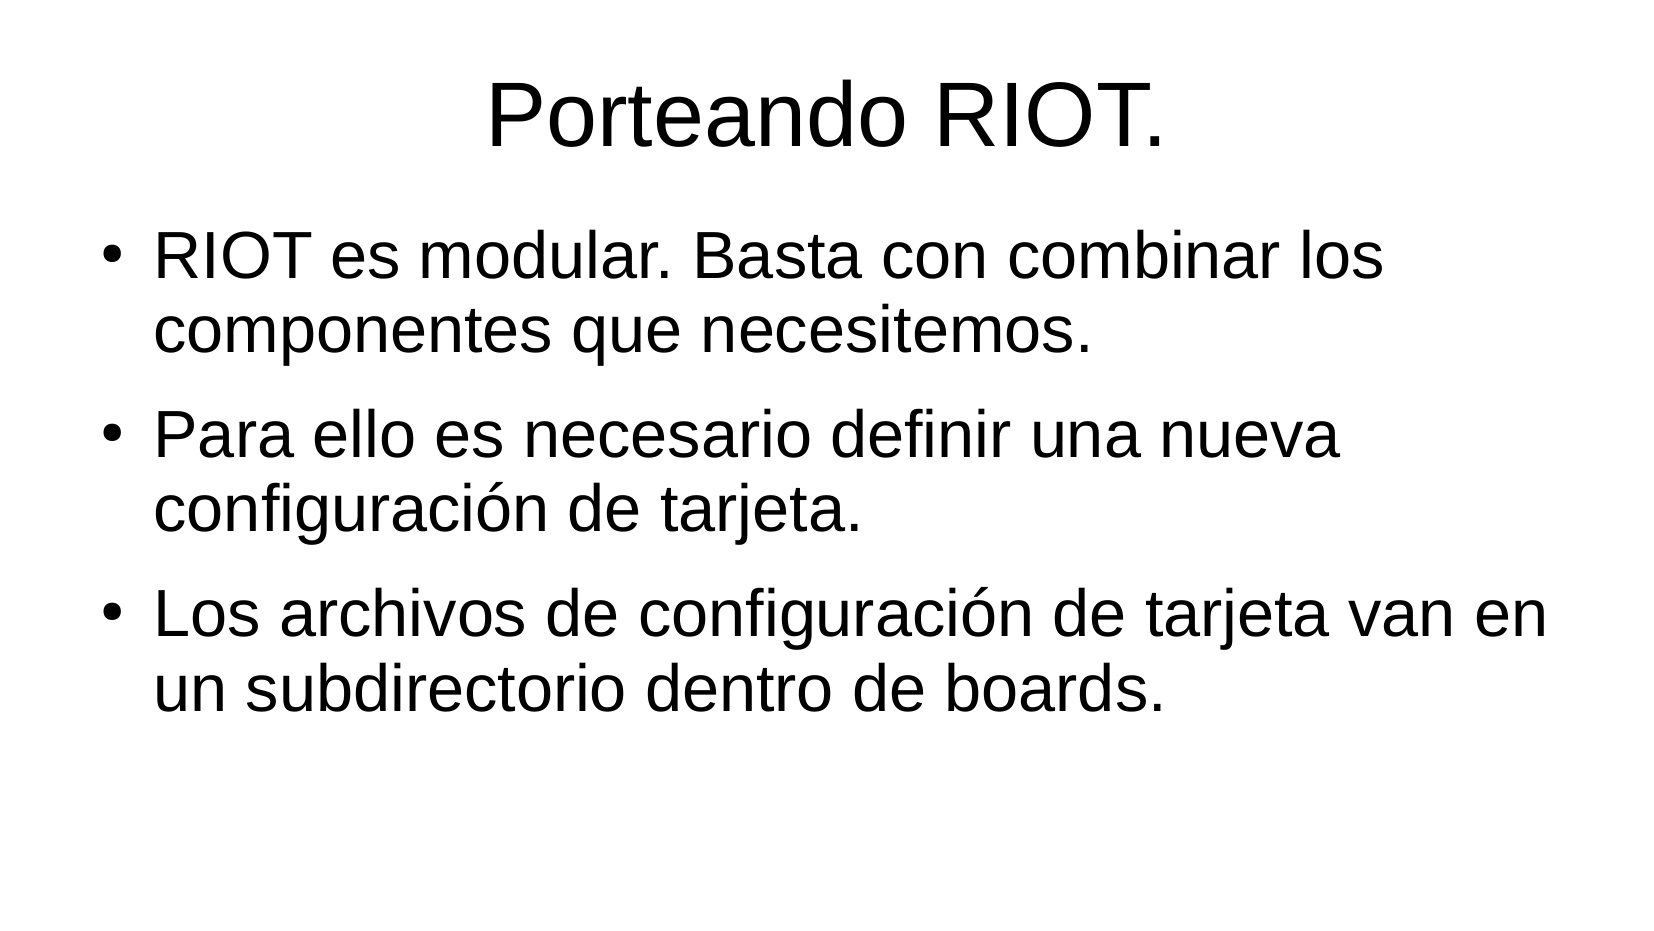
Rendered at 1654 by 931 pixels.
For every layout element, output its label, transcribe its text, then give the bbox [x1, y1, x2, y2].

list RIOT es modular. Basta con combinar los componentes que necesitemos. Para ello es necesario definir una nueva configuración de tarjeta. Los archivos de configuración de tarjeta van en un subdirectorio dentro de boards. [82, 217, 1571, 758]
title Porteando RIOT. [82, 37, 1571, 193]
